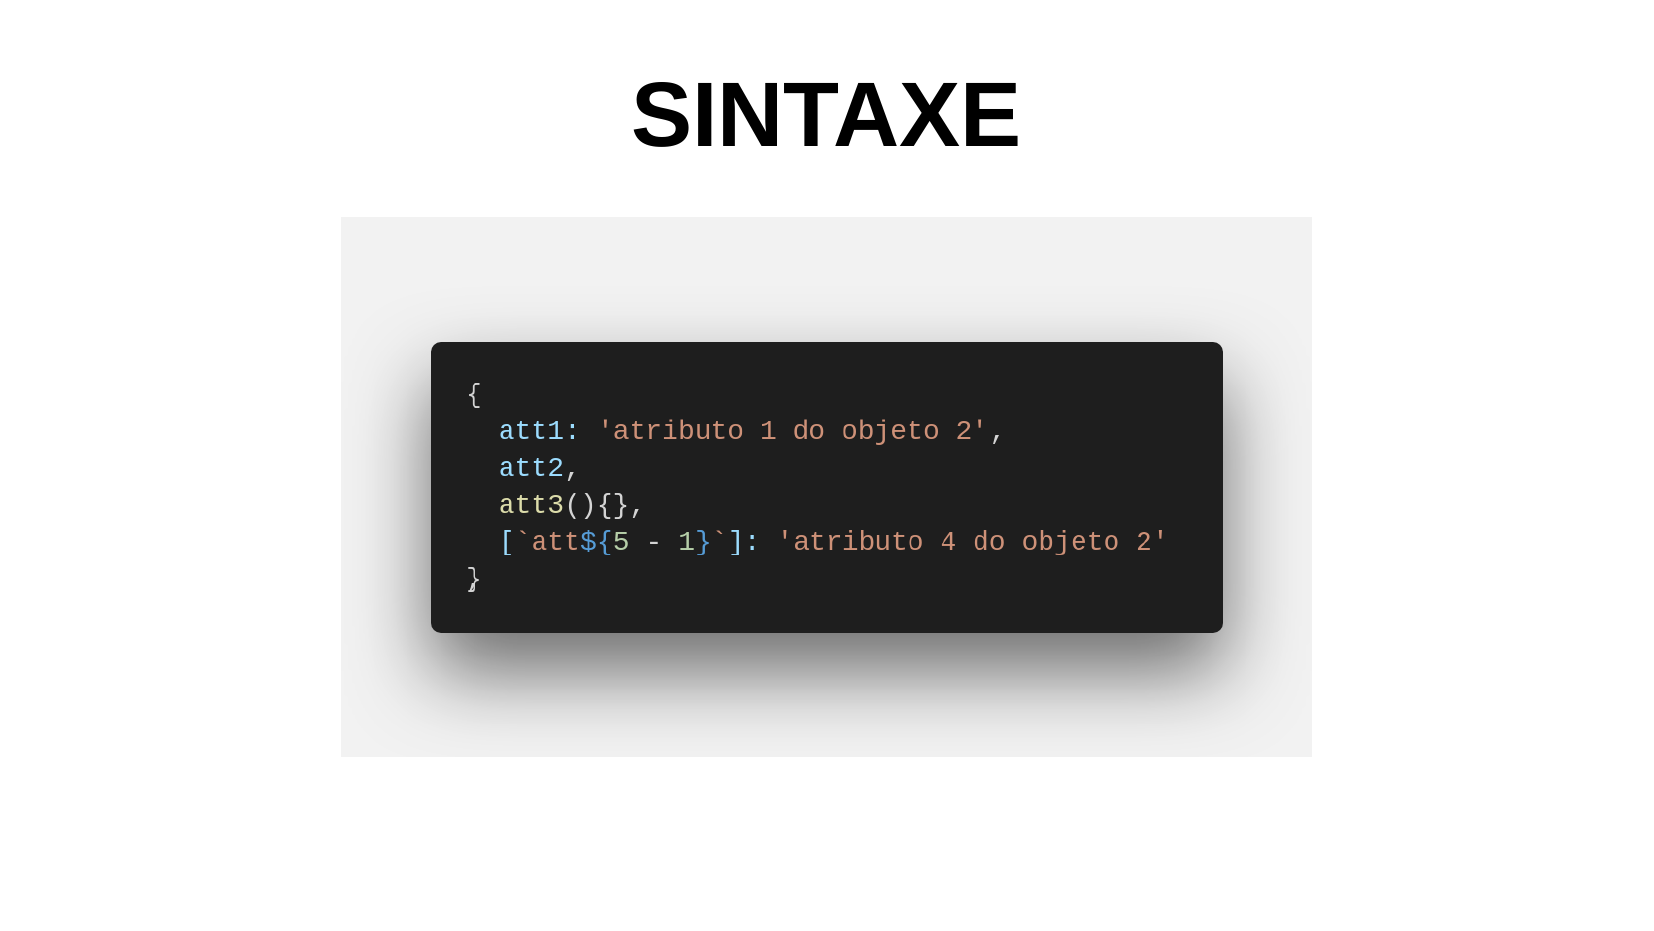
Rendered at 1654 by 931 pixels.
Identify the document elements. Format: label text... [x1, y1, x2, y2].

title SINTAXE [82, 37, 1571, 193]
picture [341, 217, 1312, 758]
